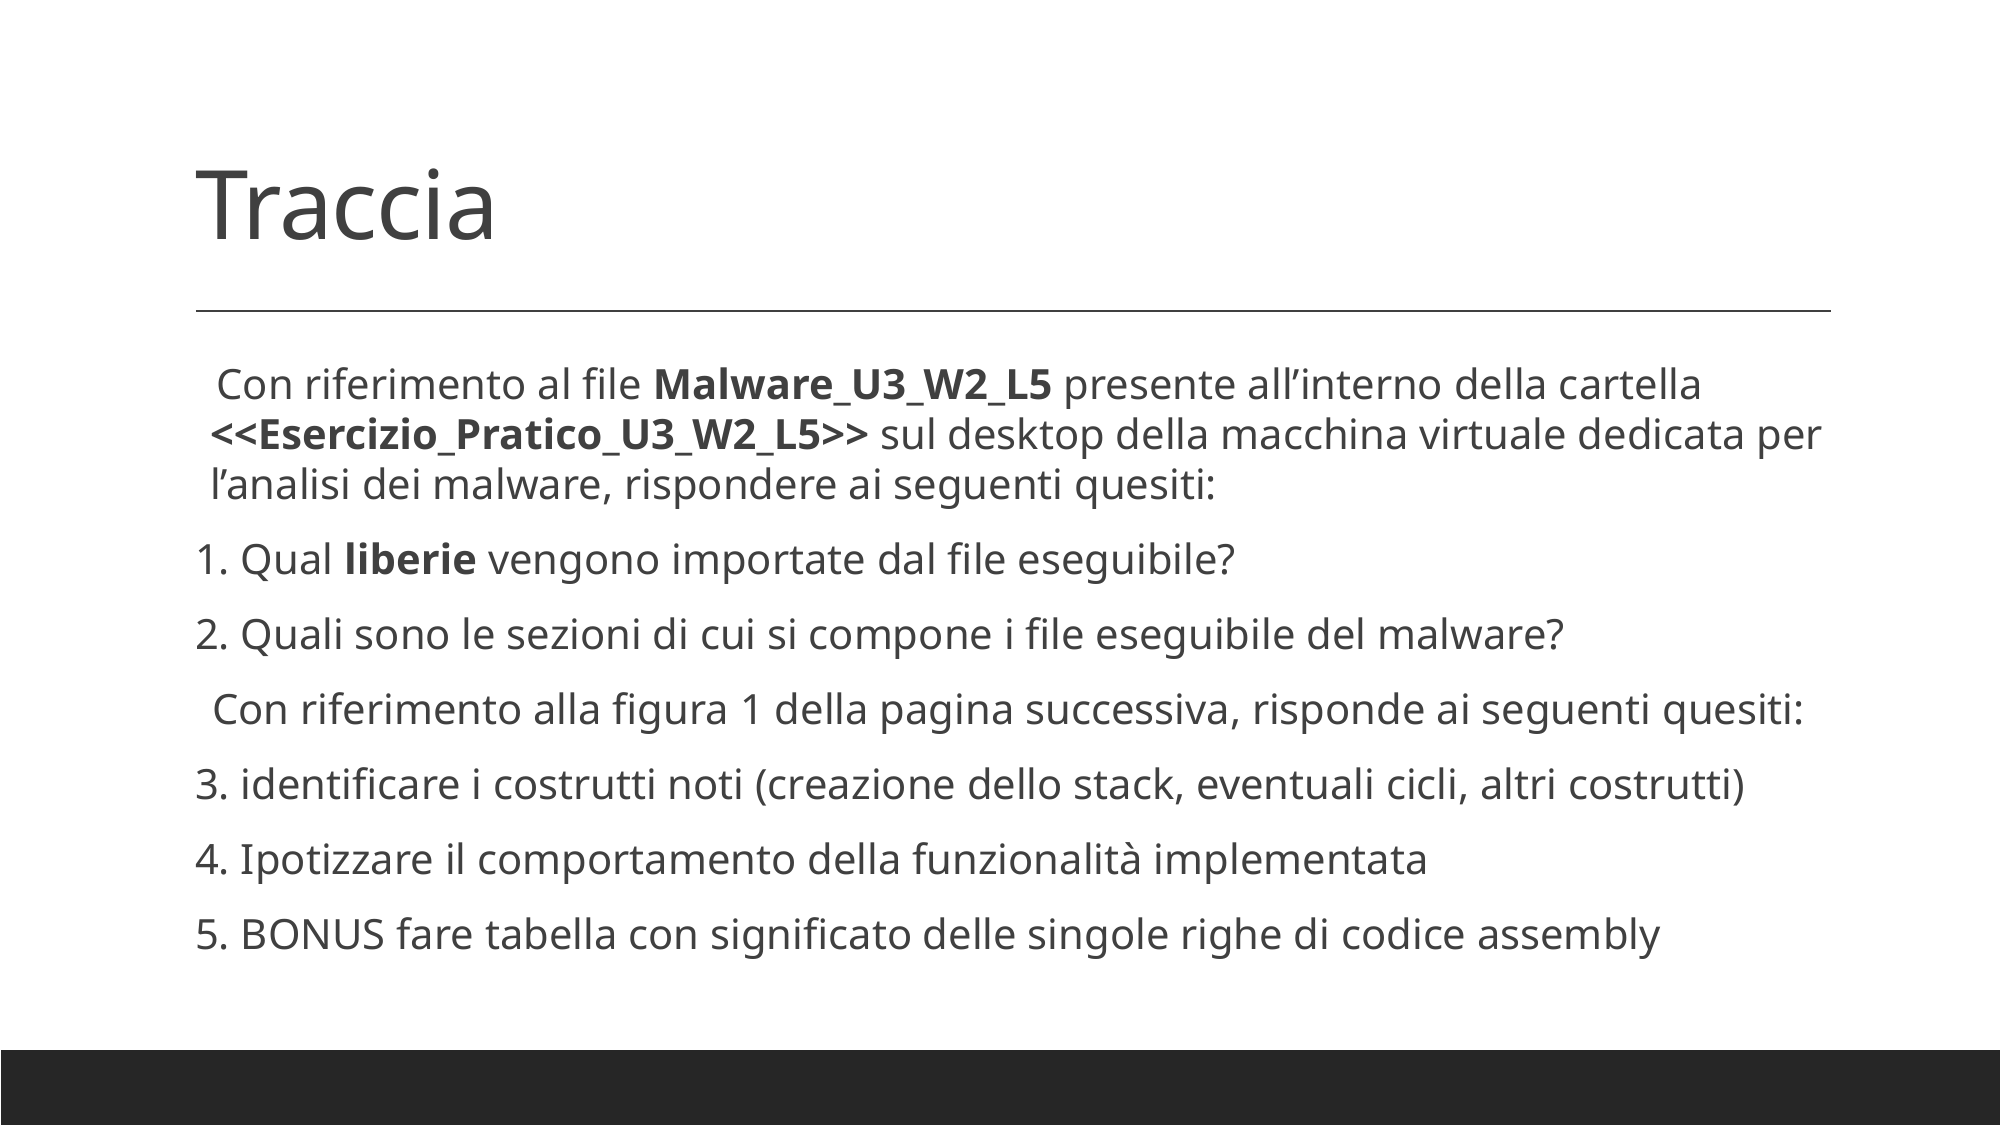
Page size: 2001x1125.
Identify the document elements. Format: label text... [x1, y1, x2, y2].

list Con riferimento al file Malware_U3_W2_L5 presente all’interno della cartella <<Esercizio_Pratico_U3_W2_L5>> sul desktop della macchina virtuale dedicata per l’analisi dei malware, rispondere ai seguenti quesiti: 1. Qual liberie vengono importate dal file eseguibile? 2. Quali sono le sezioni di cui si compone i file eseguibile del malware? Con riferimento alla figura 1 della pagina successiva, risponde ai seguenti quesiti: 3. identificare i costrutti noti (creazione dello stack, eventuali cicli, altri costrutti) 4. Ipotizzare il comportamento della funzionalità implementata 5. BONUS fare tabella con significato delle singole righe di codice assembly [180, 350, 1831, 1013]
title Traccia [180, 47, 1831, 268]
